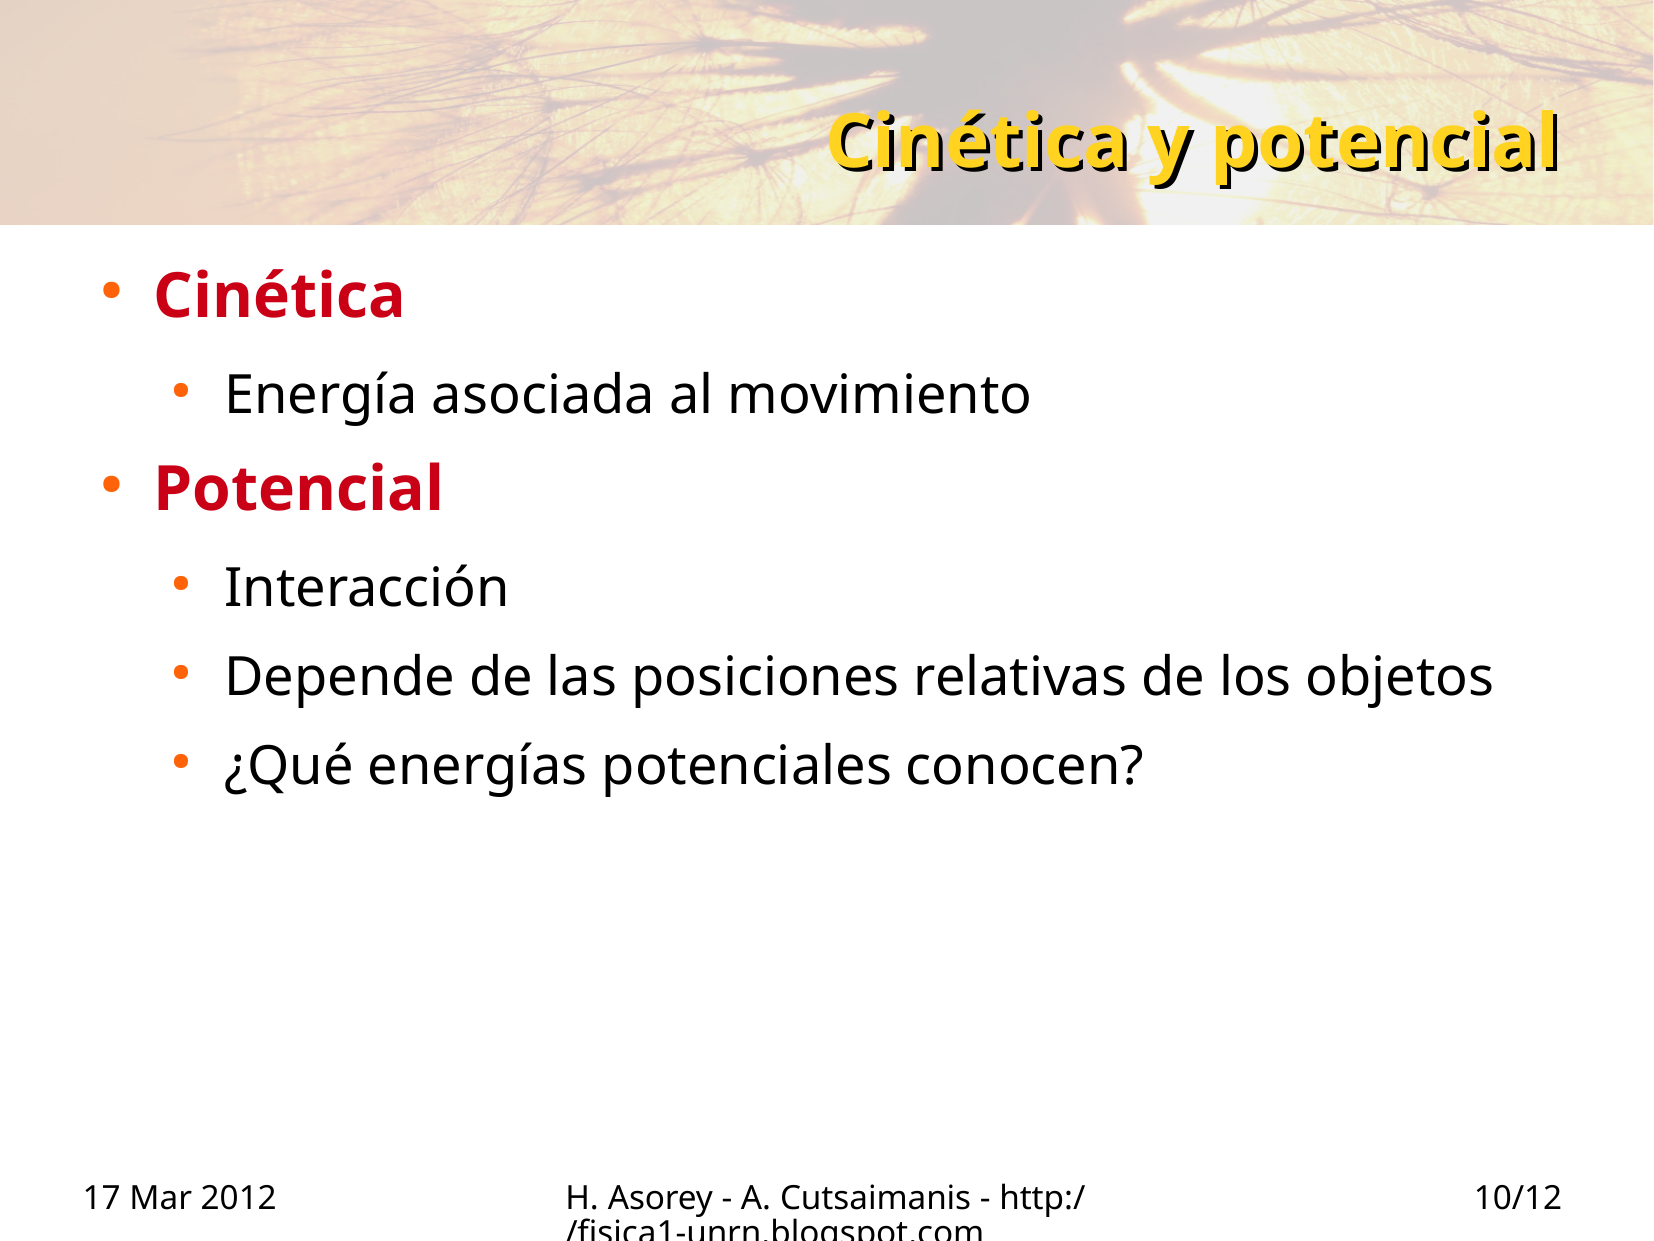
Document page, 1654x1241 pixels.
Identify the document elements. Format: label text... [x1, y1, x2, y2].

list Cinética Energía asociada al movimiento Potencial Interacción Depende de las posiciones relativas de los objetos ¿Qué energías potenciales conocen? [82, 255, 1571, 1074]
title Cinética y potencial [86, 49, 1576, 226]
picture [0, 0, 1654, 225]
